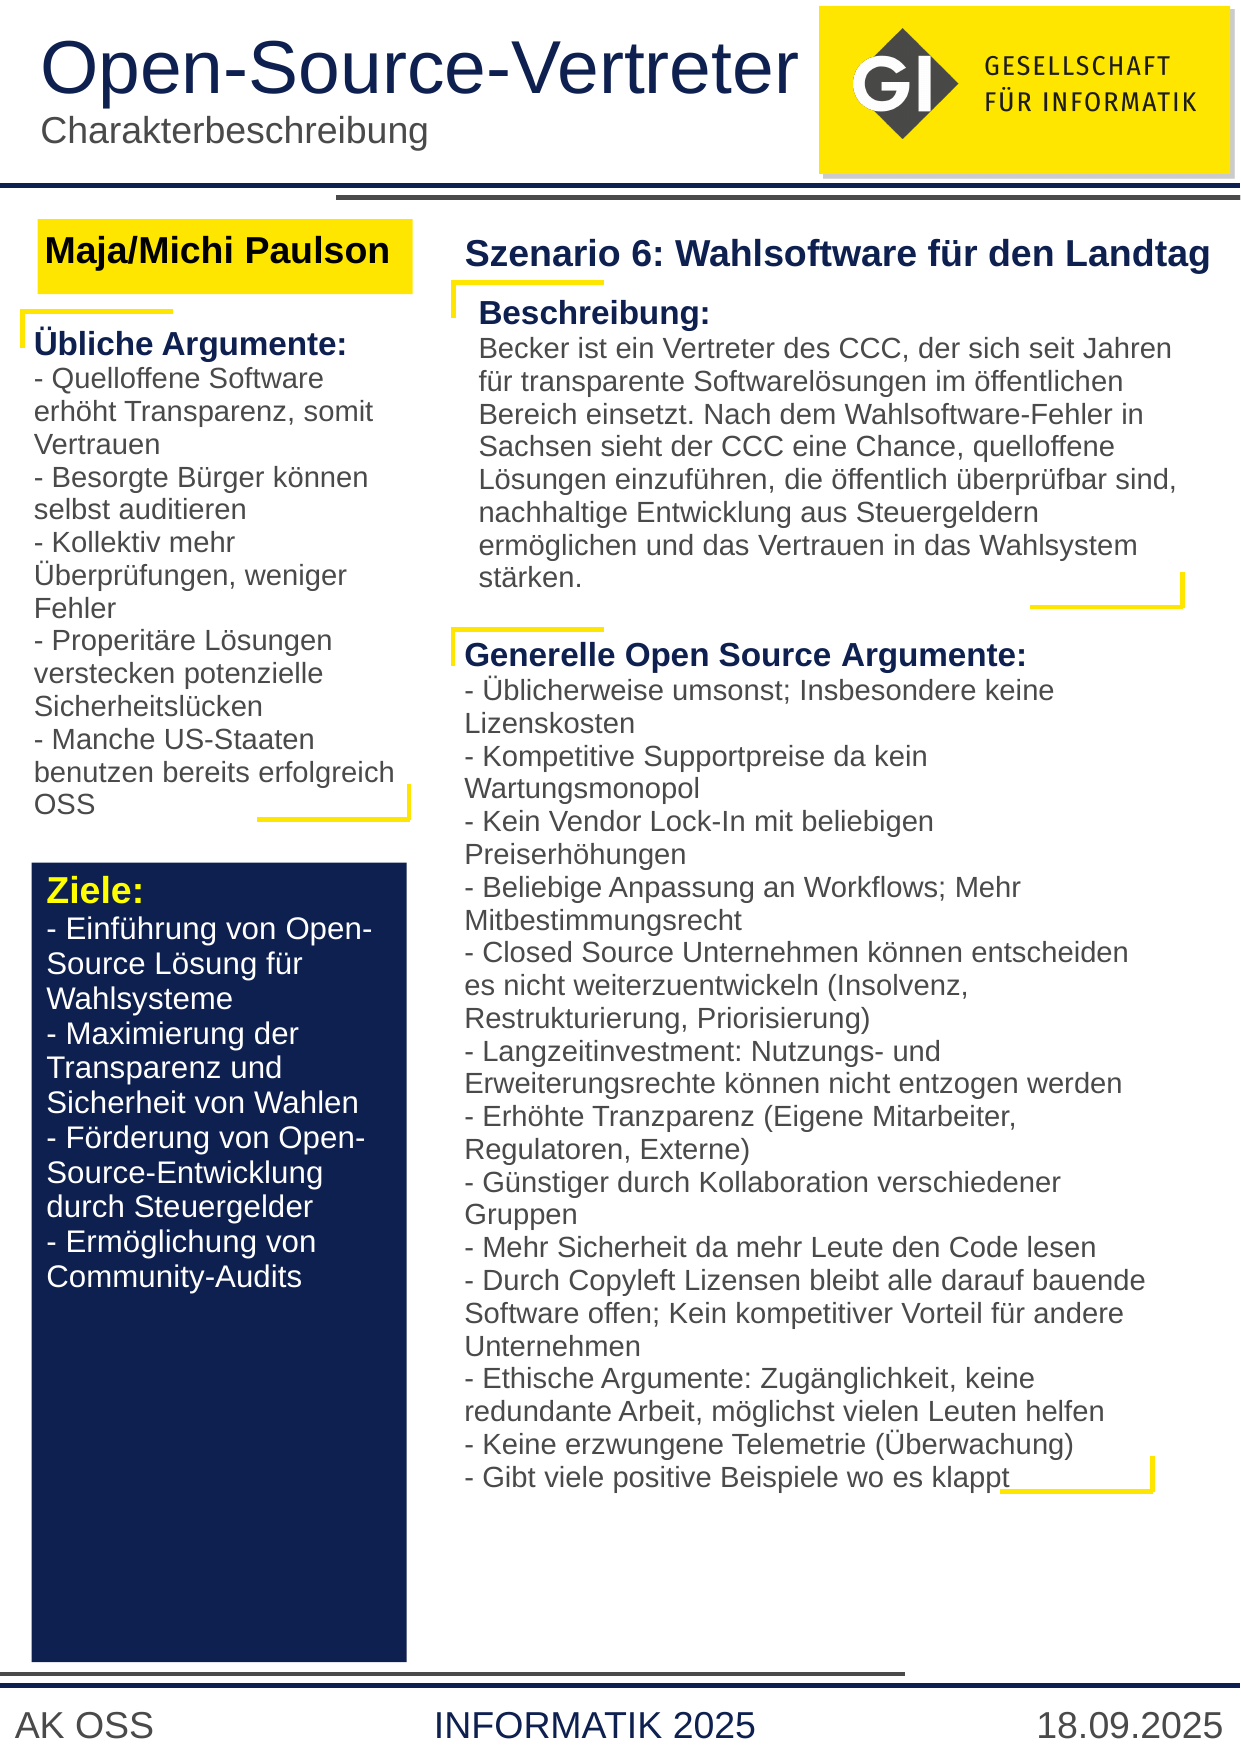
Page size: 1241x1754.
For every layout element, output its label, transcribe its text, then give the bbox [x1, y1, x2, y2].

text_box Generelle Open Source Argumente: - Üblicherweise umsonst; Insbesondere keine Lizenskosten - Kompetitive Supportpreise da kein Wartungsmonopol - Kein Vendor Lock-In mit beliebigen Preiserhöhungen - Beliebige Anpassung an Workflows; Mehr Mitbestimmungsrecht - Closed Source Unternehmen können entscheiden es nicht weiterzuentwickeln (Insolvenz, Restrukturierung, Priorisierung) - Langzeitinvestment: Nutzungs- und Erweiterungsrechte können nicht entzogen werden - Erhöhte Tranzparenz (Eigene Mitarbeiter, Regulatoren, Externe) - Günstiger durch Kollaboration verschiedener Gruppen - Mehr Sicherheit da mehr Leute den Code lesen - Durch Copyleft Lizensen bleibt alle darauf bauende Software offen; Kein kompetitiver Vorteil für andere Unternehmen - Ethische Argumente: Zugänglichkeit, keine redundante Arbeit, möglichst vielen Leuten helfen - Keine erzwungene Telemetrie (Überwachung) - Gibt viele positive Beispiele wo es klappt [449, 629, 1163, 1501]
picture [853, 28, 1196, 139]
text_box Szenario 6: Wahlsoftware für den Landtag [450, 225, 1241, 324]
text_box INFORMATIK 2025 [419, 1697, 772, 1754]
text_box Beschreibung: Becker ist ein Vertreter des CCC, der sich seit Jahren für transparente Softwarelösungen im öffentlichen Bereich einsetzt. Nach dem Wahlsoftware-Fehler in Sachsen sieht der CCC eine Chance, quelloffene Lösungen einzuführen, die öffentlich überprüfbar sind, nachhaltige Entwicklung aus Steuergeldern ermöglichen und das Vertrauen in das Wahlsystem stärken. [463, 287, 1195, 832]
text_box Übliche Argumente: - Quelloffene Software erhöht Transparenz, somit Vertrauen - Besorgte Bürger können selbst auditieren - Kollektiv mehr Überprüfungen, weniger Fehler - Properitäre Lösungen verstecken potenzielle Sicherheitslücken - Manche US-Staaten benutzen bereits erfolgreich OSS [18, 317, 413, 1026]
text_box Ziele: - Einführung von Open-Source Lösung für Wahlsysteme - Maximierung der Transparenz und Sicherheit von Wahlen - Förderung von Open-Source-Entwicklung durch Steuergelder - Ermöglichung von Community-Audits [31, 862, 407, 1663]
text_box AK OSS [0, 1697, 170, 1754]
text_box Open-Source-Vertreter Charakterbeschreibung [25, 18, 842, 225]
text_box Maja/Michi Paulson [5, 222, 456, 321]
text_box 18.09.2025 [1021, 1697, 1239, 1754]
text_box [819, 5, 1231, 174]
